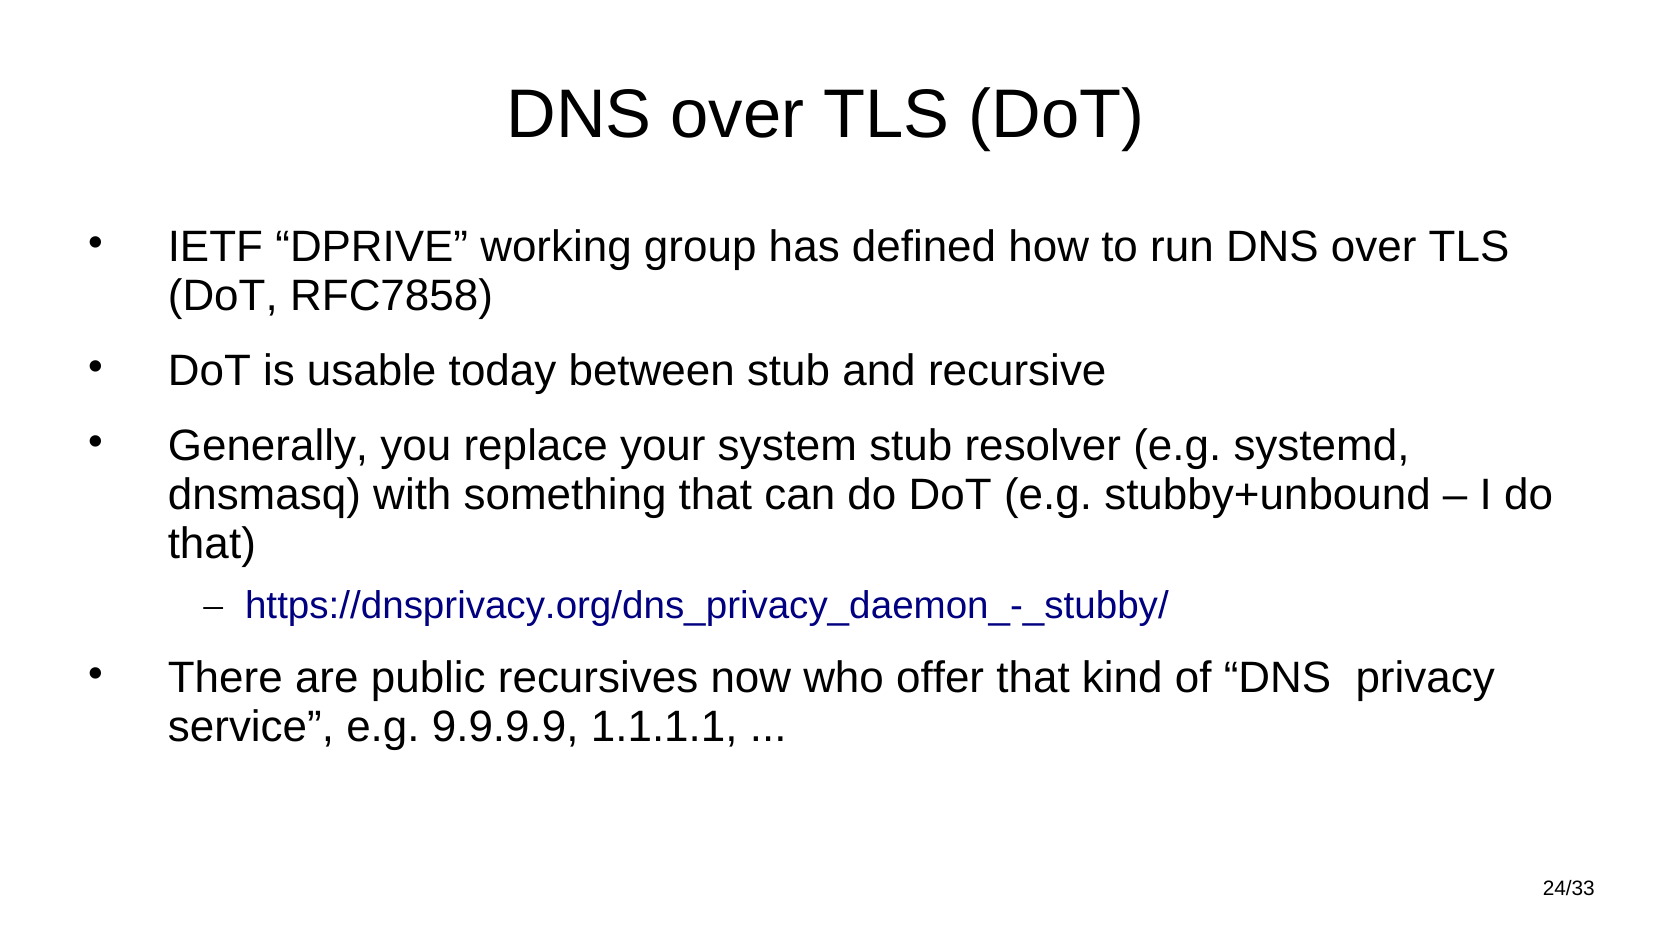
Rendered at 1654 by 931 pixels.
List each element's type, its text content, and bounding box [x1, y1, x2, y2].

title DNS over TLS (DoT) [82, 37, 1570, 192]
list IETF “DPRIVE” working group has defined how to run DNS over TLS (DoT, RFC7858) DoT is usable today between stub and recursive Generally, you replace your system stub resolver (e.g. systemd, dnsmasq) with something that can do DoT (e.g. stubby+unbound – I do that) https://dnsprivacy.org/dns_privacy_daemon_-_stubby/ There are public recursives now who offer that kind of “DNS privacy service”, e.g. 9.9.9.9, 1.1.1.1, ... [88, 217, 1575, 757]
